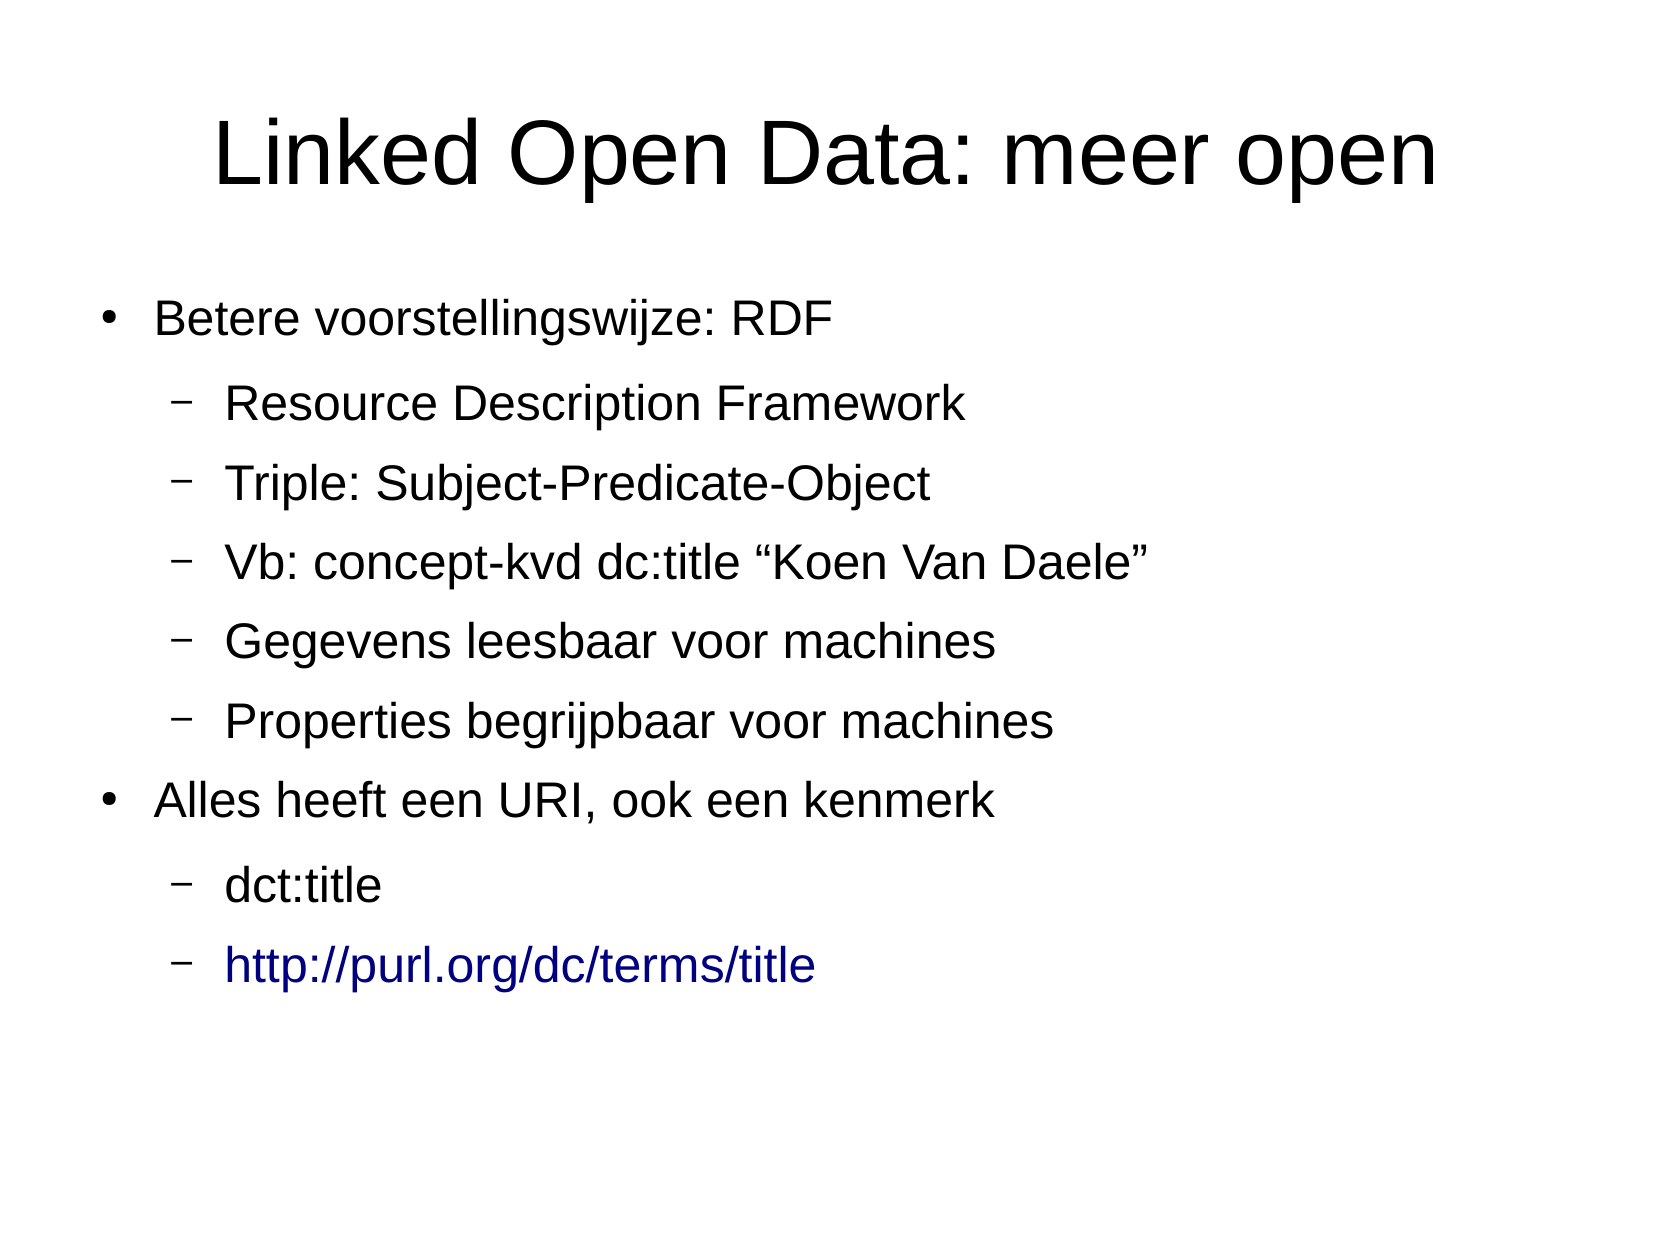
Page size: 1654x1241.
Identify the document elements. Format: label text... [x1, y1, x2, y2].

list Betere voorstellingswijze: RDF Resource Description Framework Triple: Subject-Predicate-Object Vb: concept-kvd dc:title “Koen Van Daele” Gegevens leesbaar voor machines Properties begrijpbaar voor machines Alles heeft een URI, ook een kenmerk dct:title http://purl.org/dc/terms/title [82, 290, 1571, 1010]
title Linked Open Data: meer open [82, 49, 1571, 257]
